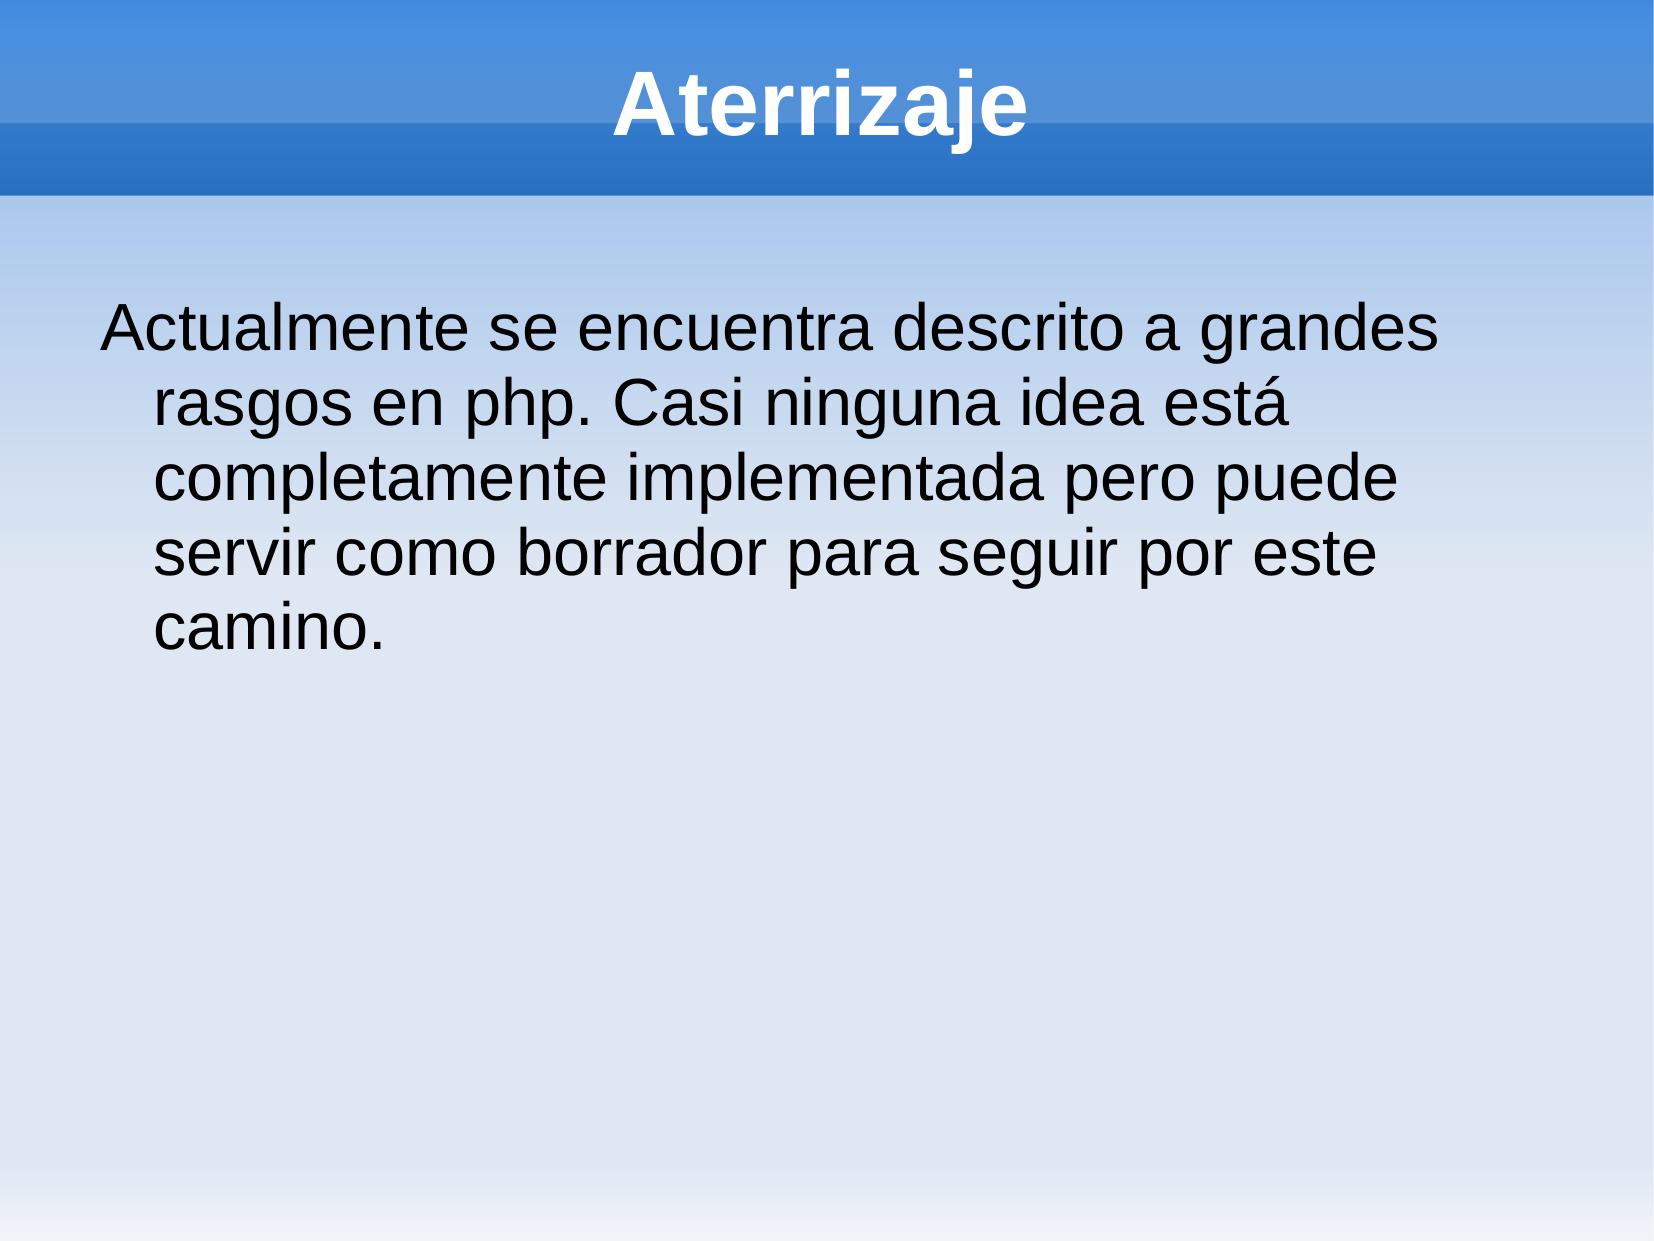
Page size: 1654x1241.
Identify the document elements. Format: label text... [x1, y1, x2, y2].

title Aterrizaje [76, 7, 1565, 200]
list Actualmente se encuentra descrito a grandes rasgos en php. Casi ninguna idea está completamente implementada pero puede servir como borrador para seguir por este camino. [82, 290, 1571, 1094]
picture [0, 0, 1654, 1241]
